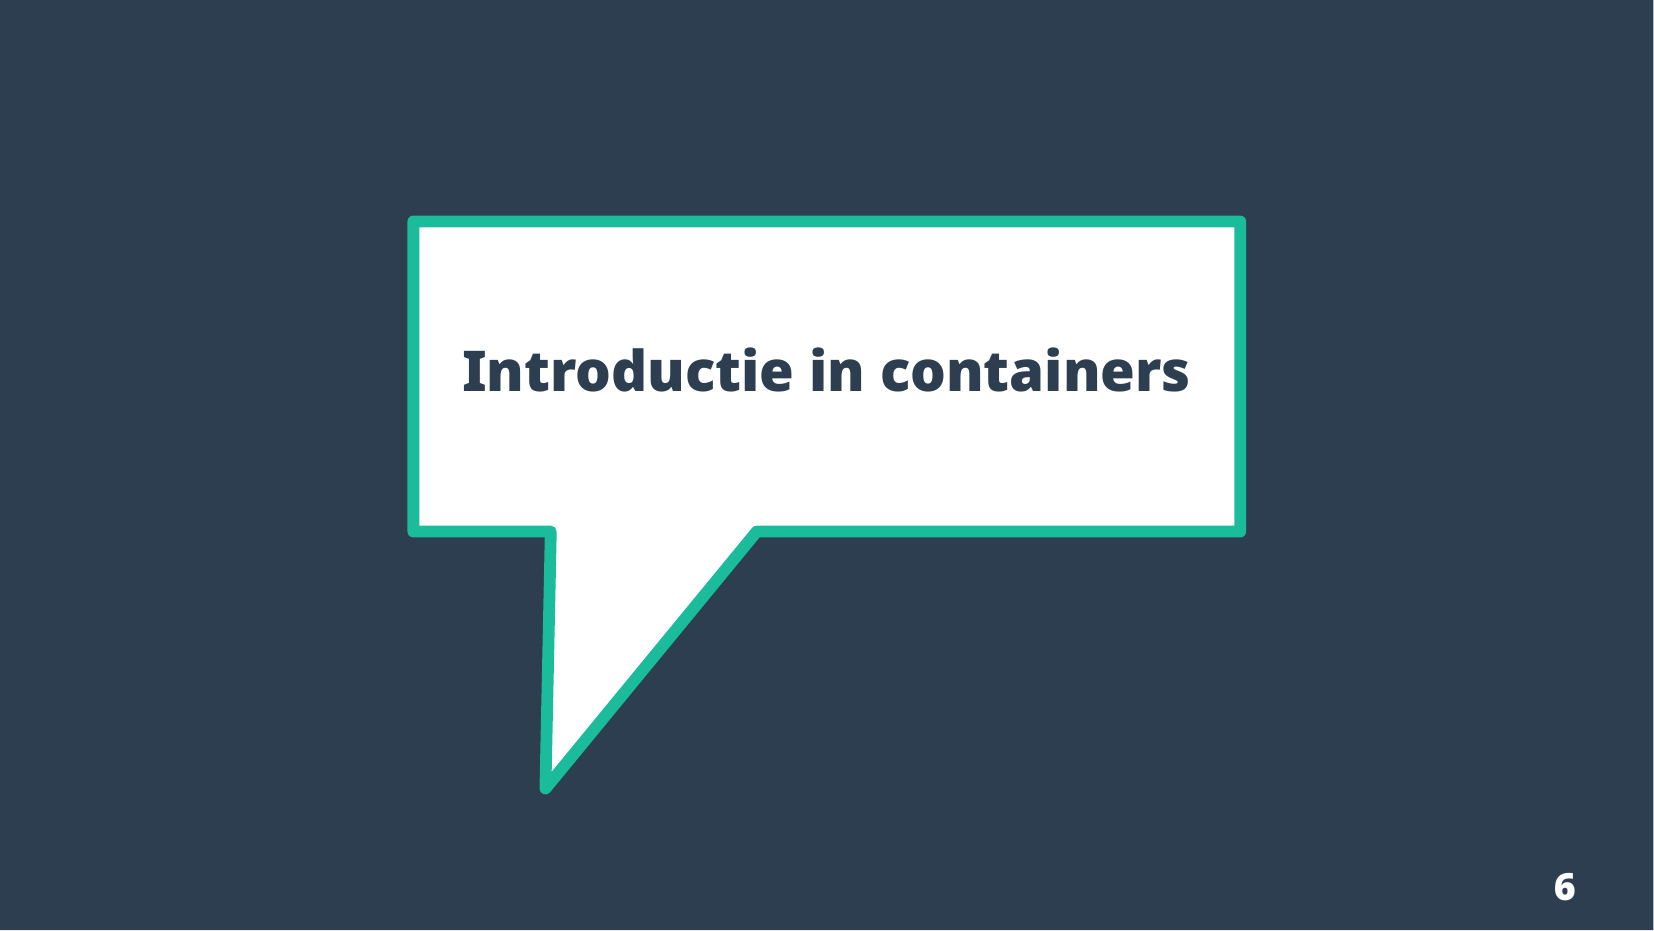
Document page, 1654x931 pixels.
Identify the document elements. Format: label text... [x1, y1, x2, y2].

title Introductie in containers [442, 236, 1211, 502]
